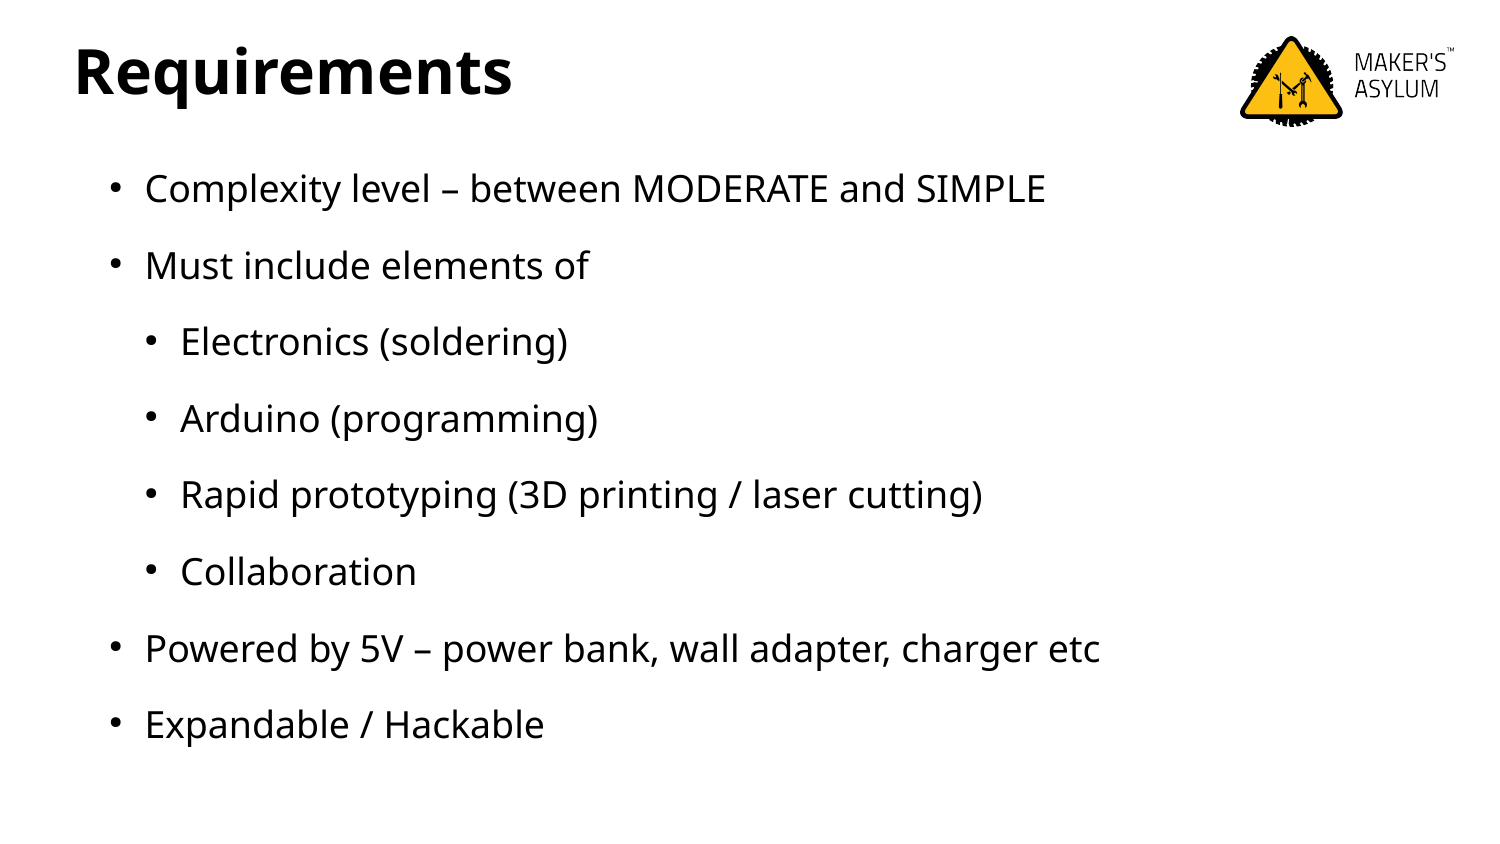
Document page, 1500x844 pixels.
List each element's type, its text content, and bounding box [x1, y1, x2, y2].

text_box Requirements [58, 11, 822, 127]
picture [1240, 36, 1454, 128]
text_box Complexity level – between MODERATE and SIMPLE Must include elements of Electronics (soldering) Arduino (programming) Rapid prototyping (3D printing / laser cutting) Collaboration Powered by 5V – power bank, wall adapter, charger etc Expandable / Hackable [94, 129, 1459, 685]
